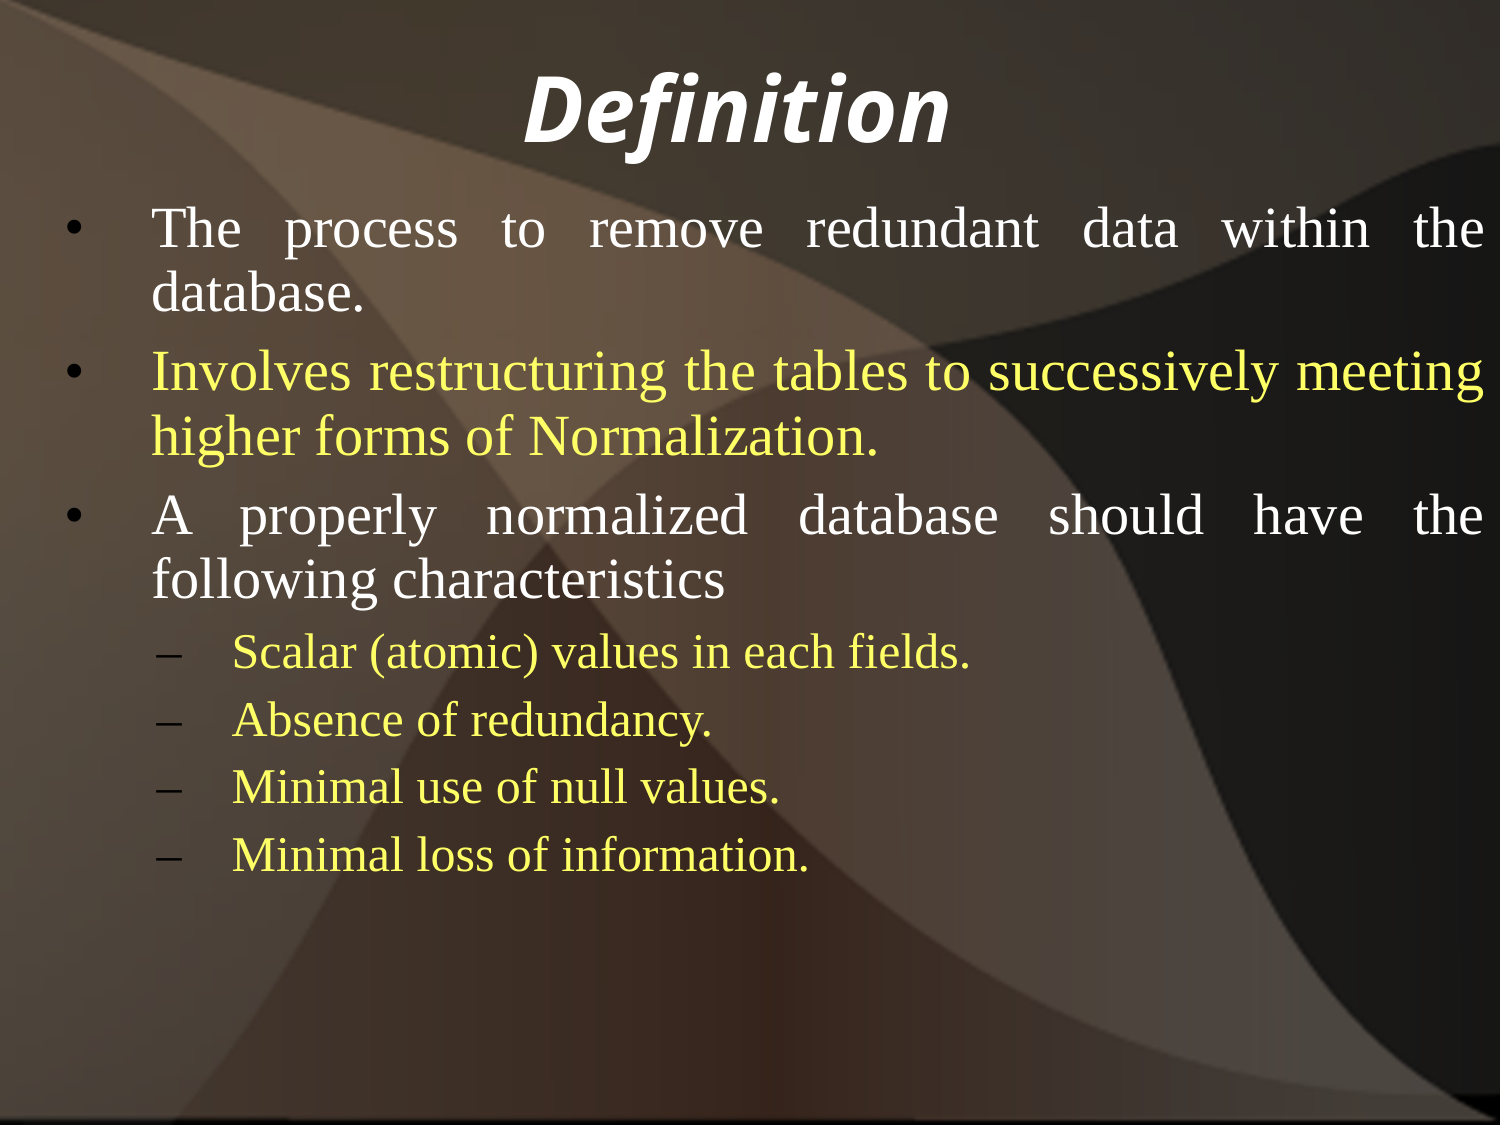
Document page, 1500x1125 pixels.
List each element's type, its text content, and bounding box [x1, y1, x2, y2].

text_box Definition [112, 12, 1388, 200]
list The process to remove redundant data within the database. Involves restructuring the tables to successively meeting higher forms of Normalization. A properly normalized database should have the following characteristics Scalar (atomic) values in each fields. Absence of redundancy. Minimal use of null values. Minimal loss of information. [49, 187, 1500, 1063]
picture [0, 0, 1500, 1125]
